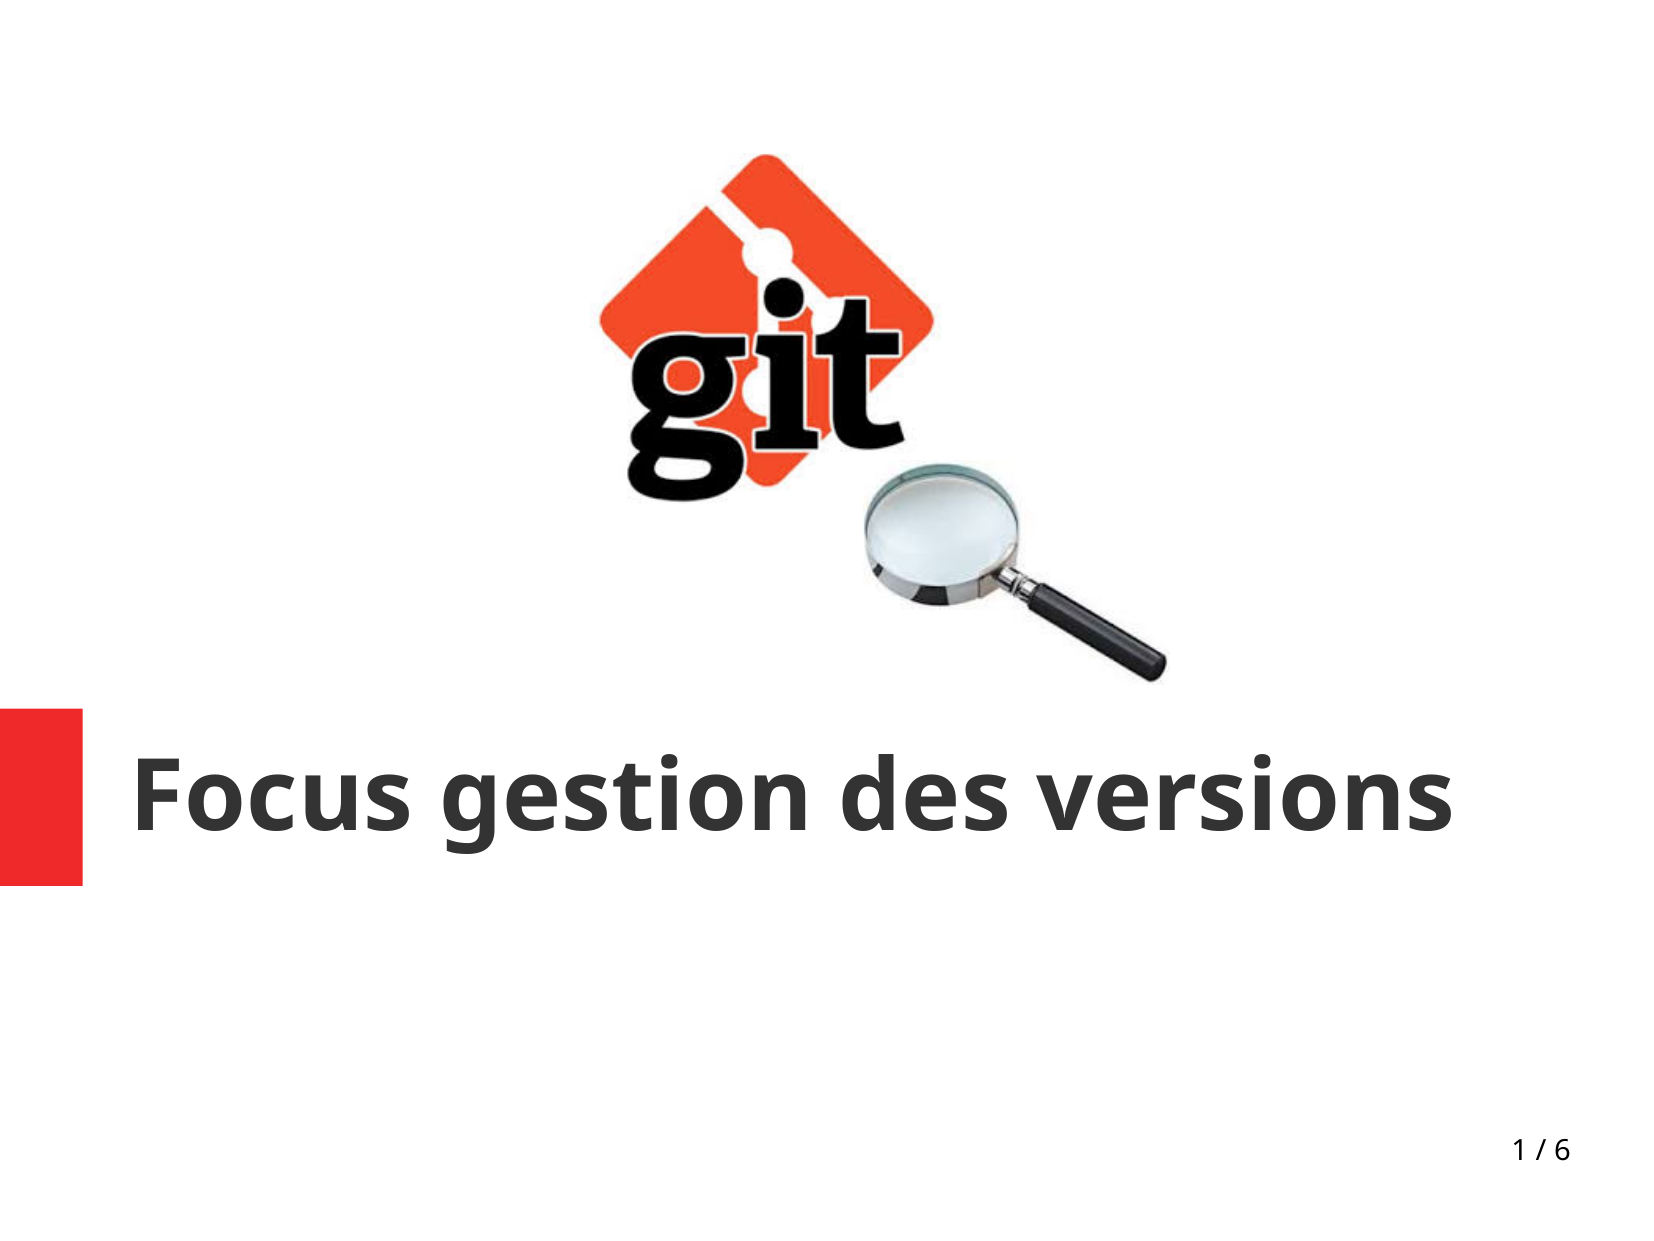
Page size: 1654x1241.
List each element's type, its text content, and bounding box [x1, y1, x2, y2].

title Focus gestion des versions [129, 655, 1536, 928]
picture [590, 153, 1170, 686]
